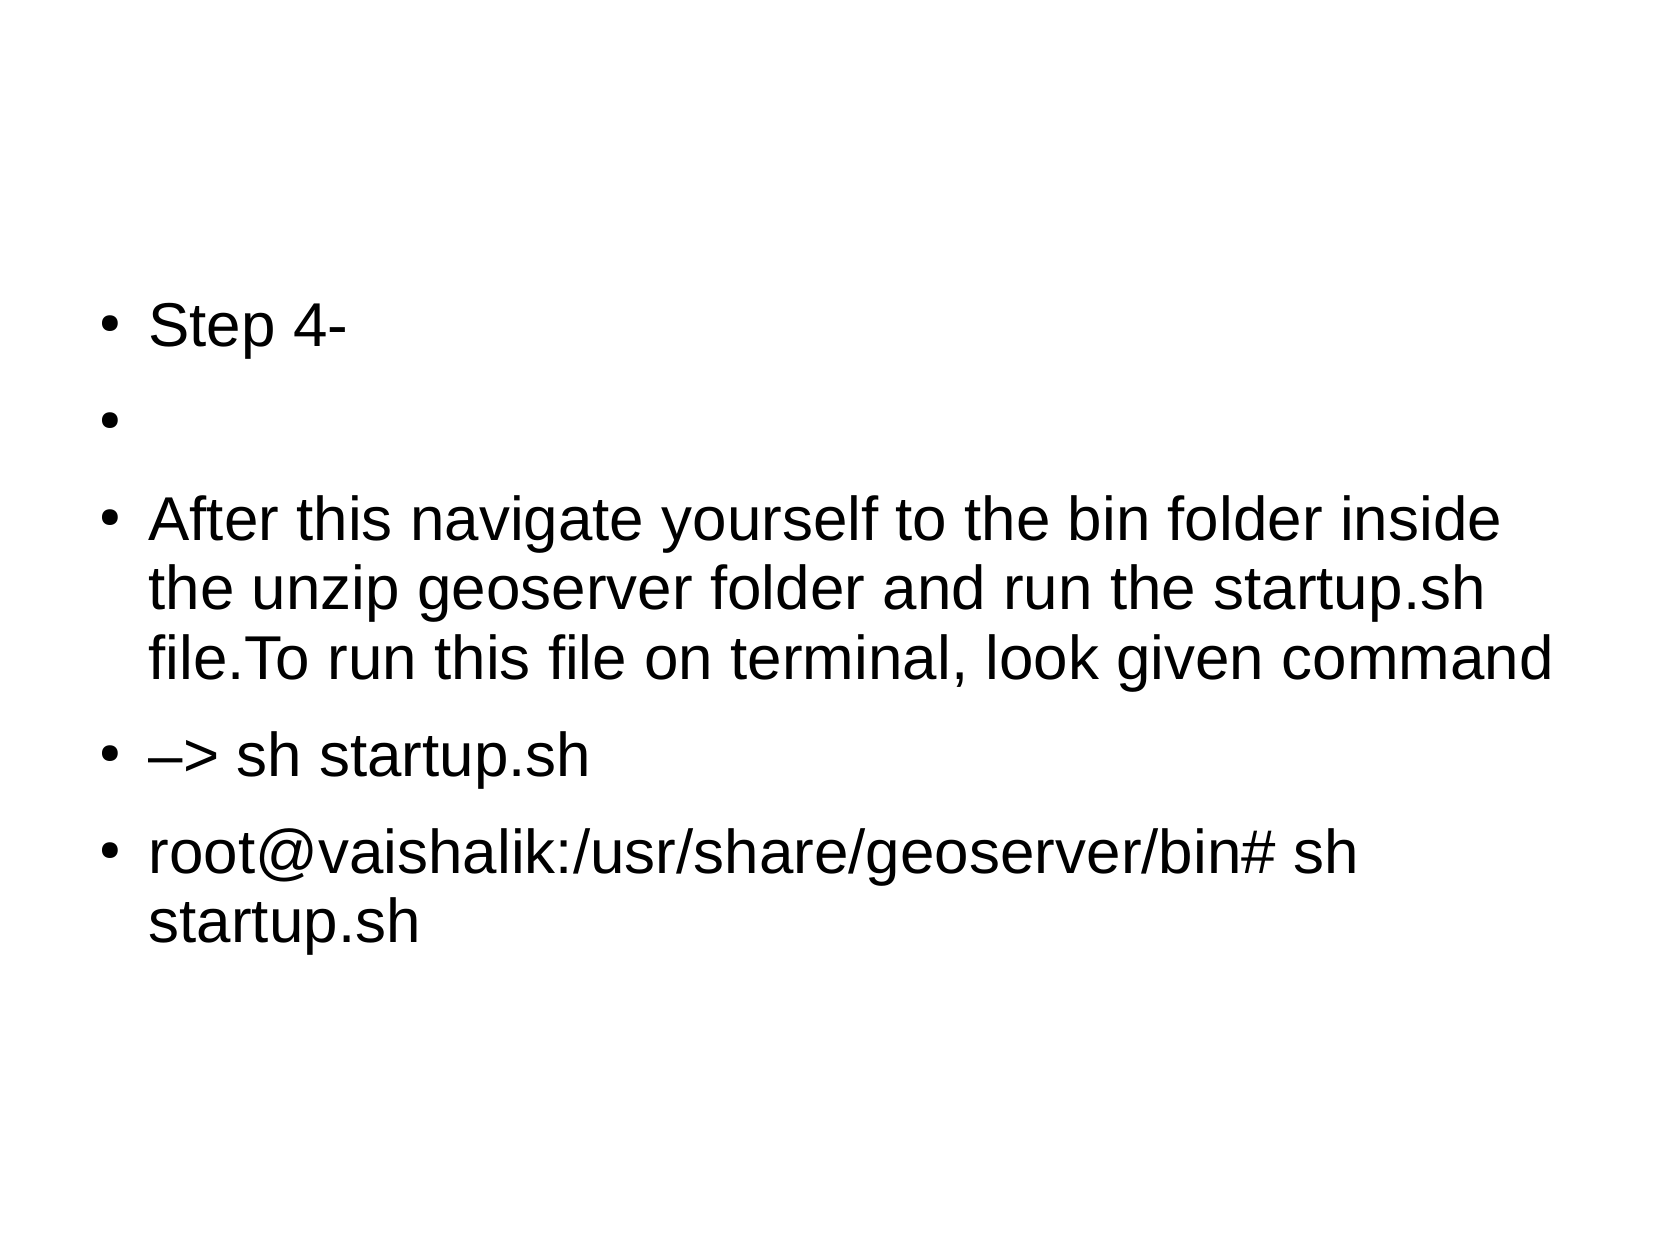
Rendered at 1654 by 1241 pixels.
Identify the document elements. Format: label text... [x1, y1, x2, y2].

list Step 4- After this navigate yourself to the bin folder inside the unzip geoserver folder and run the startup.sh file.To run this file on terminal, look given command –> sh startup.sh root@vaishalik:/usr/share/geoserver/bin# sh startup.sh [82, 290, 1571, 1010]
